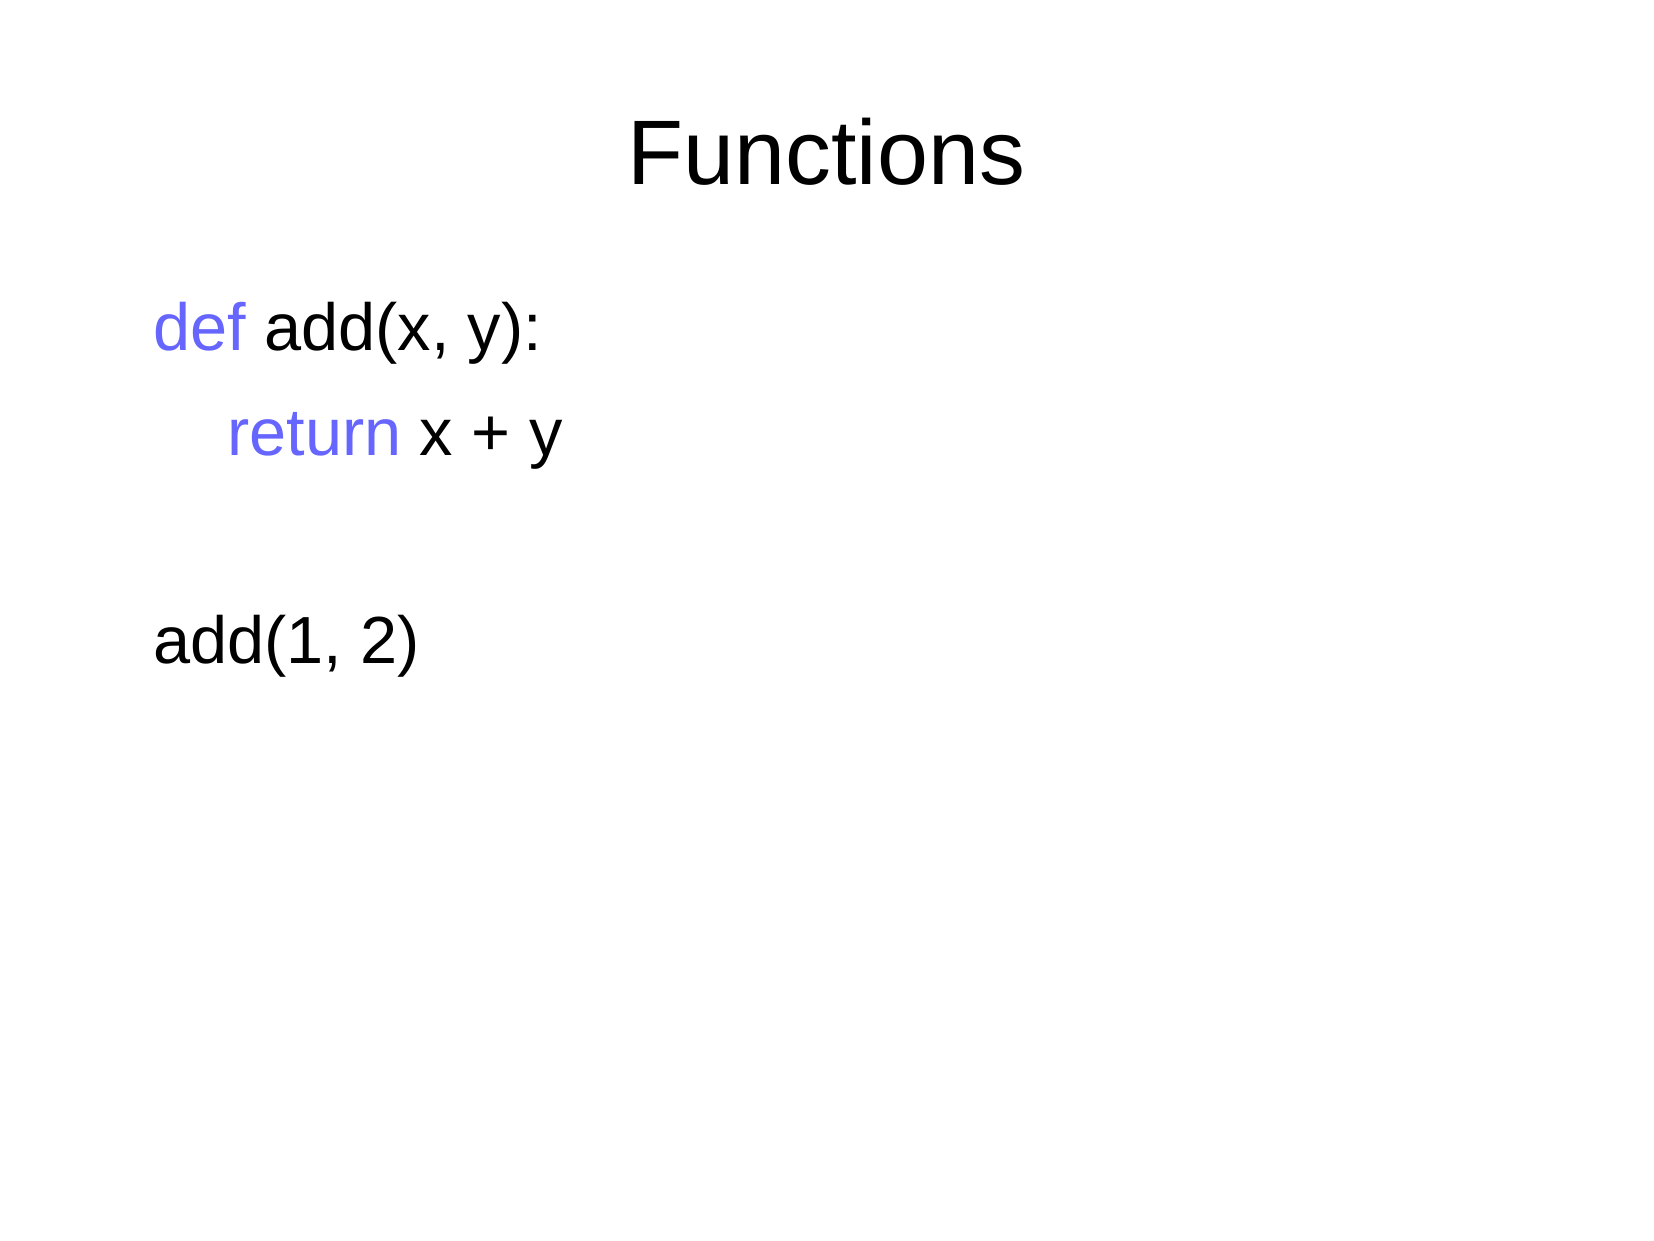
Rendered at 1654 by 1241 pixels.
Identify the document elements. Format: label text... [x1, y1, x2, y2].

list def add(x, y): return x + y add(1, 2) [82, 290, 1571, 1010]
title Functions [82, 49, 1571, 257]
